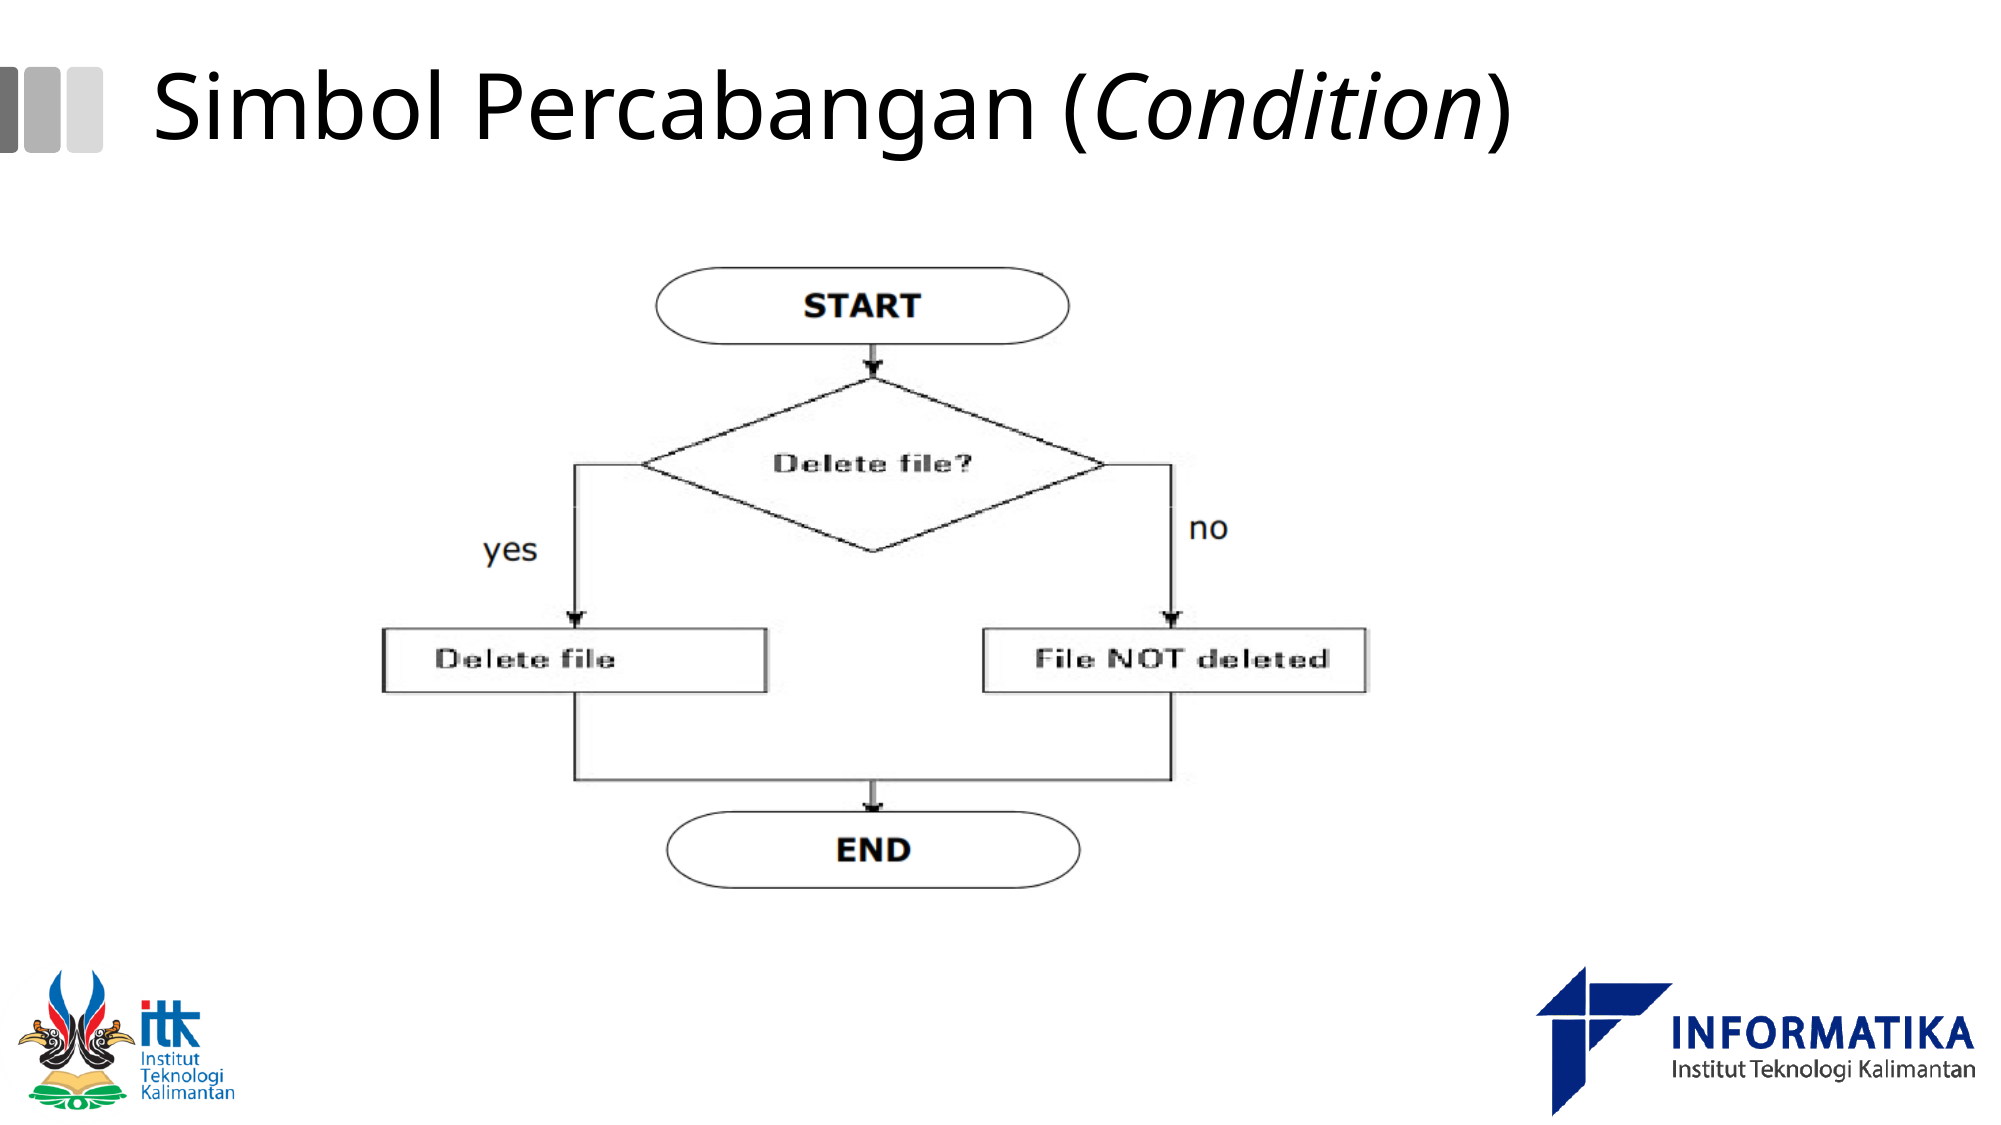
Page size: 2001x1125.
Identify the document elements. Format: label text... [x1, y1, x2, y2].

title Simbol Percabangan (Condition) [137, 1, 1863, 219]
picture [1534, 965, 1976, 1118]
picture [344, 244, 1387, 912]
picture [0, 935, 253, 1125]
